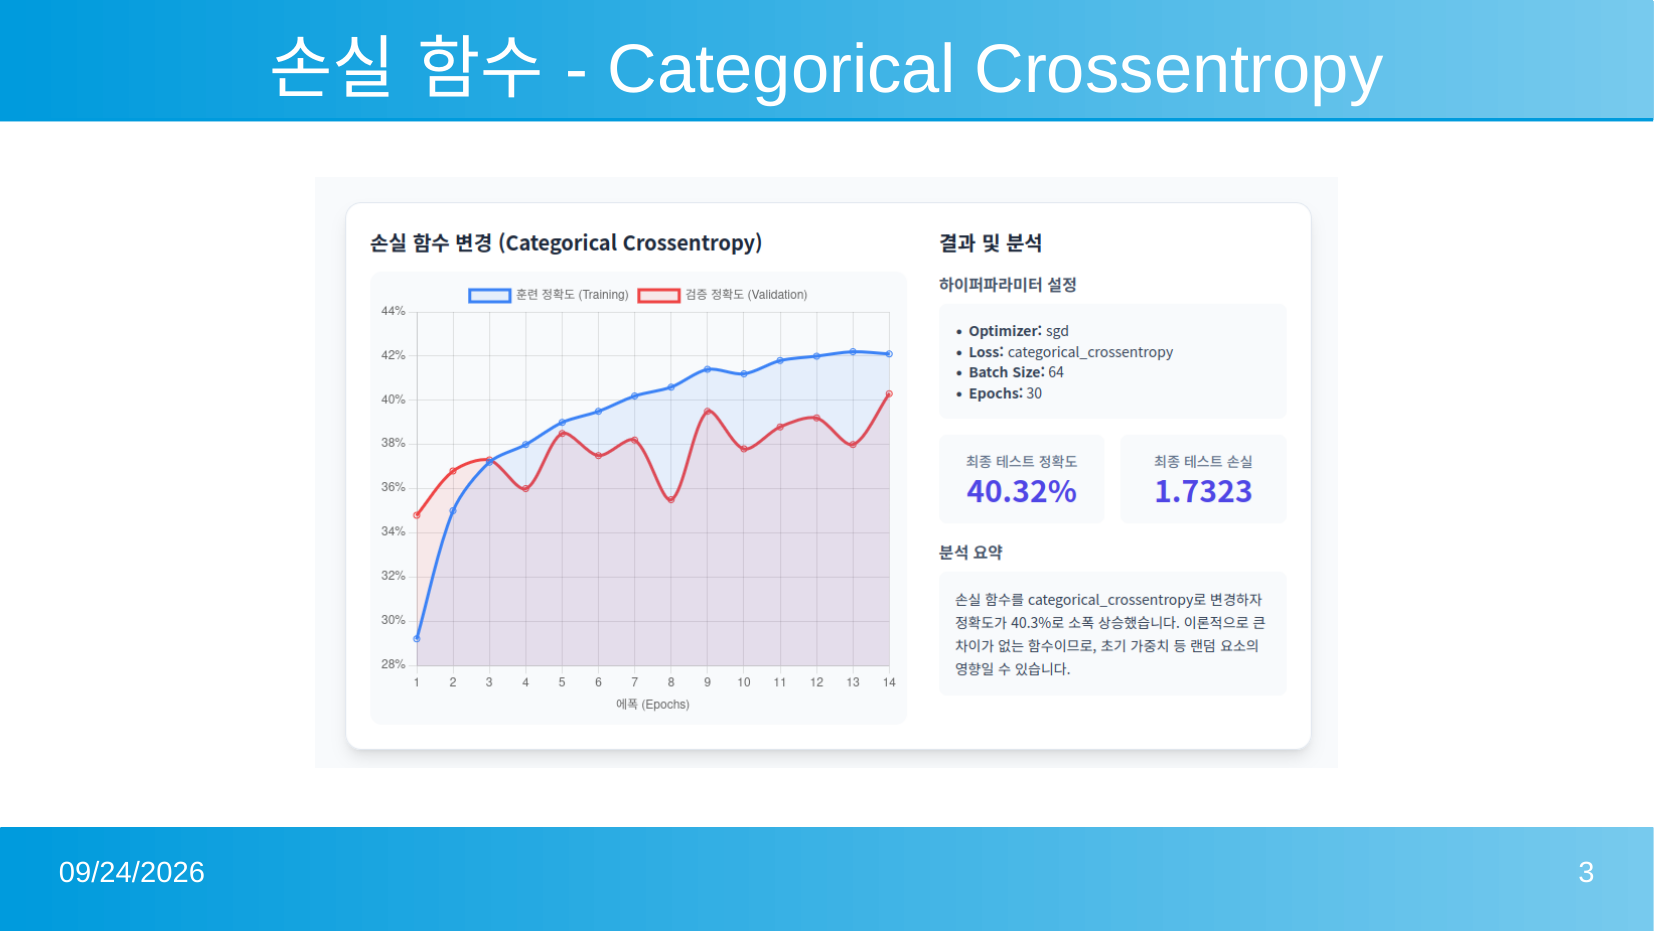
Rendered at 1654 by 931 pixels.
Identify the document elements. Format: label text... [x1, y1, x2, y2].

picture [315, 177, 1338, 768]
title 손실 함수 - Categorical Crossentropy [59, 28, 1595, 109]
